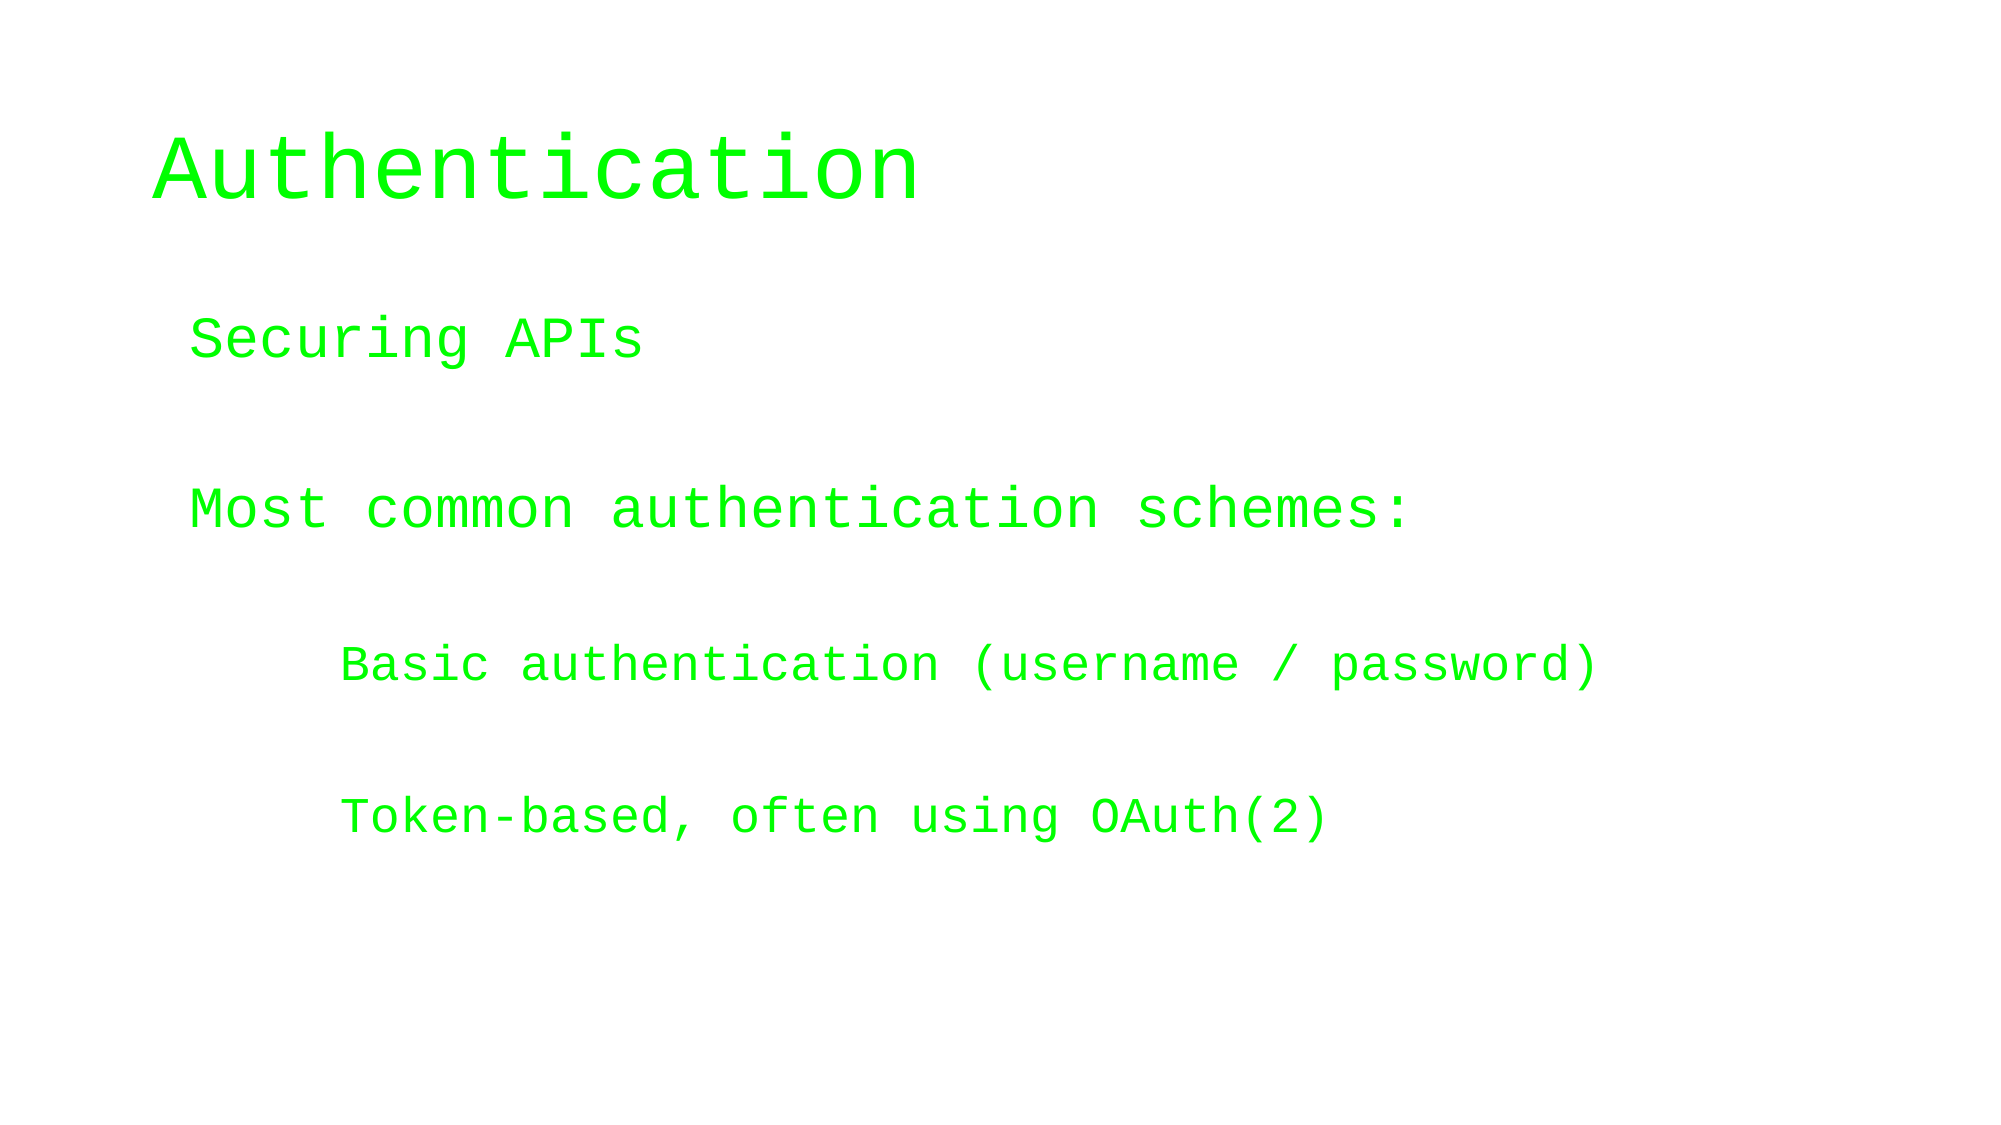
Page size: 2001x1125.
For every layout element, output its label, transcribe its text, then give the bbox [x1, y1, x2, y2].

title Authentication [137, 59, 1863, 278]
list Securing APIs Most common authentication schemes: Basic authentication (username / password) Token-based, often using OAuth(2) [137, 299, 1863, 1014]
